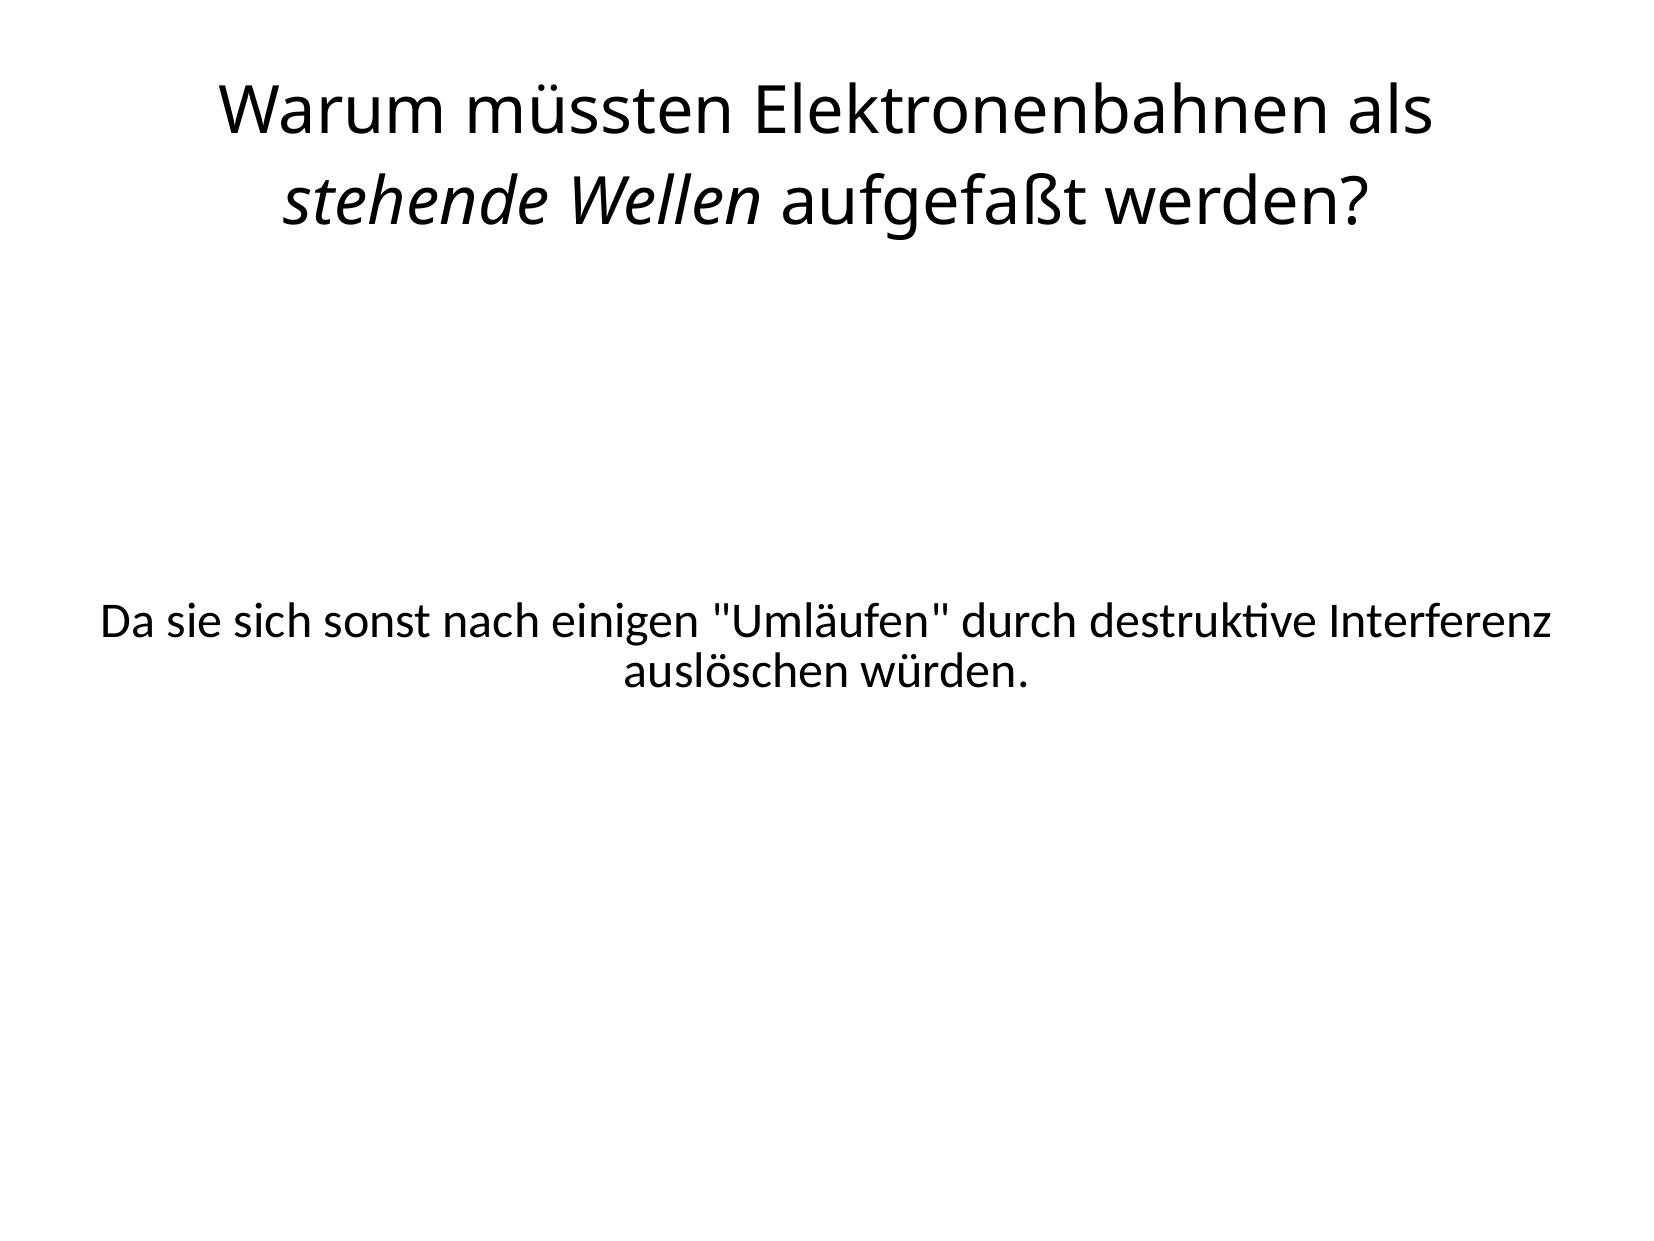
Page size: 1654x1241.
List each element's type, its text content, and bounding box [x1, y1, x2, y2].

title Warum müssten Elektronenbahnen als stehende Wellen aufgefaßt werden? [82, 49, 1571, 257]
subtitle Da sie sich sonst nach einigen "Umläufen" durch destruktive Interferenz auslöschen würden. [82, 290, 1571, 1010]
